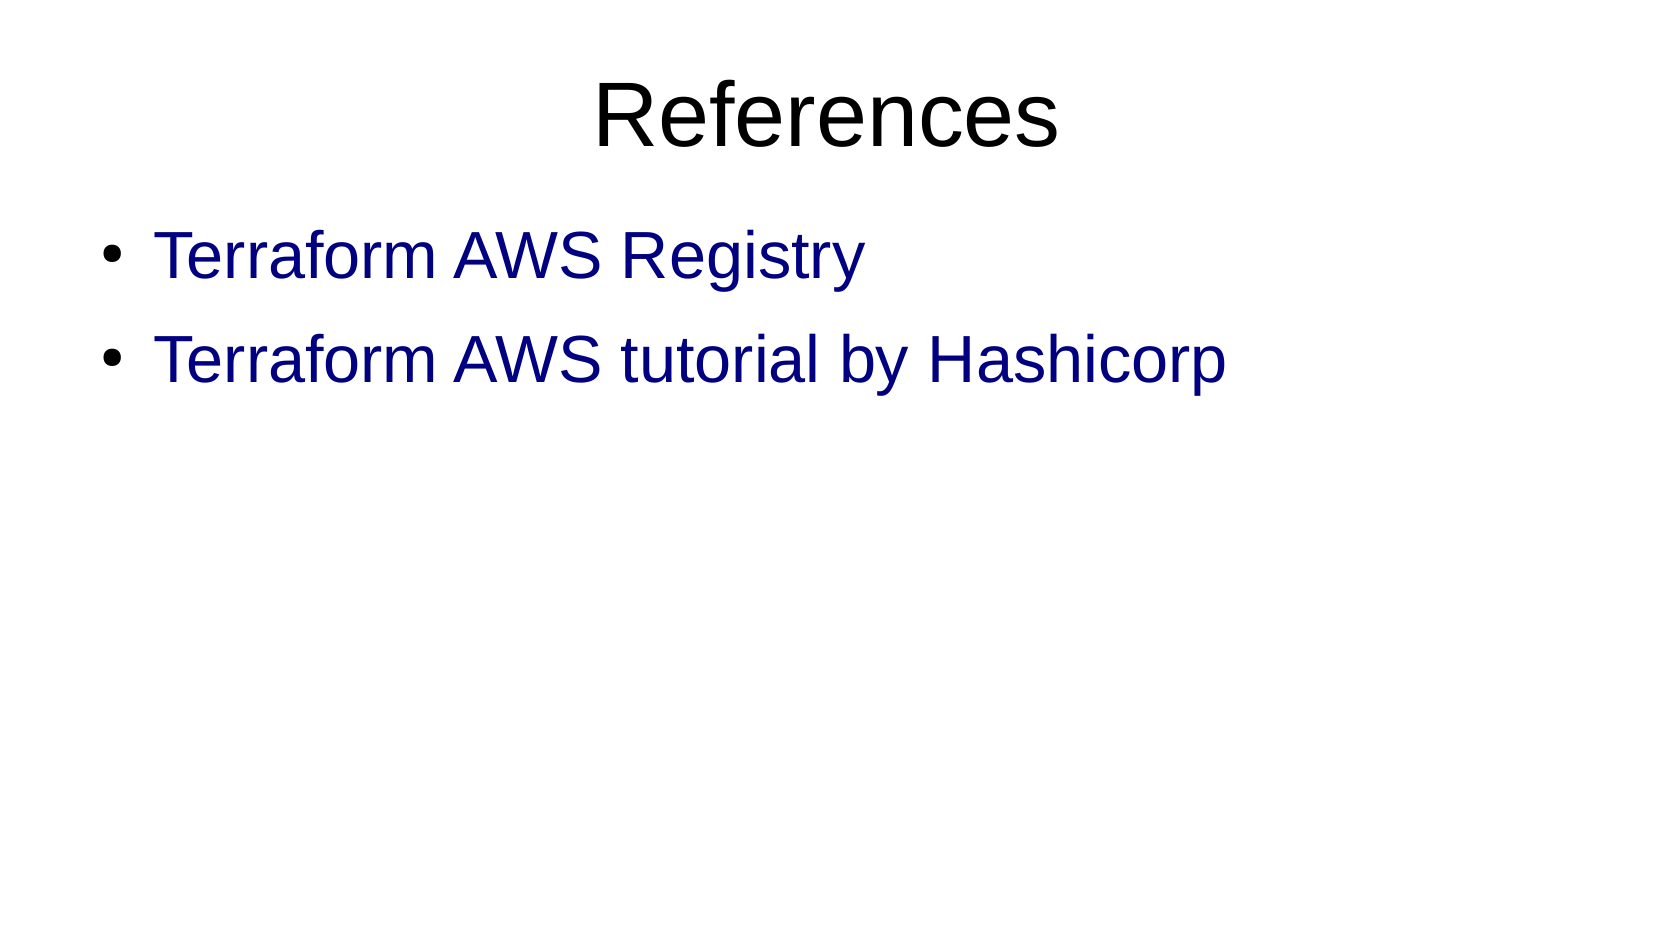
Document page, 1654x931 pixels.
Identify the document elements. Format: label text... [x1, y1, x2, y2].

title References [82, 37, 1571, 193]
list Terraform AWS Registry Terraform AWS tutorial by Hashicorp [82, 217, 1571, 758]
